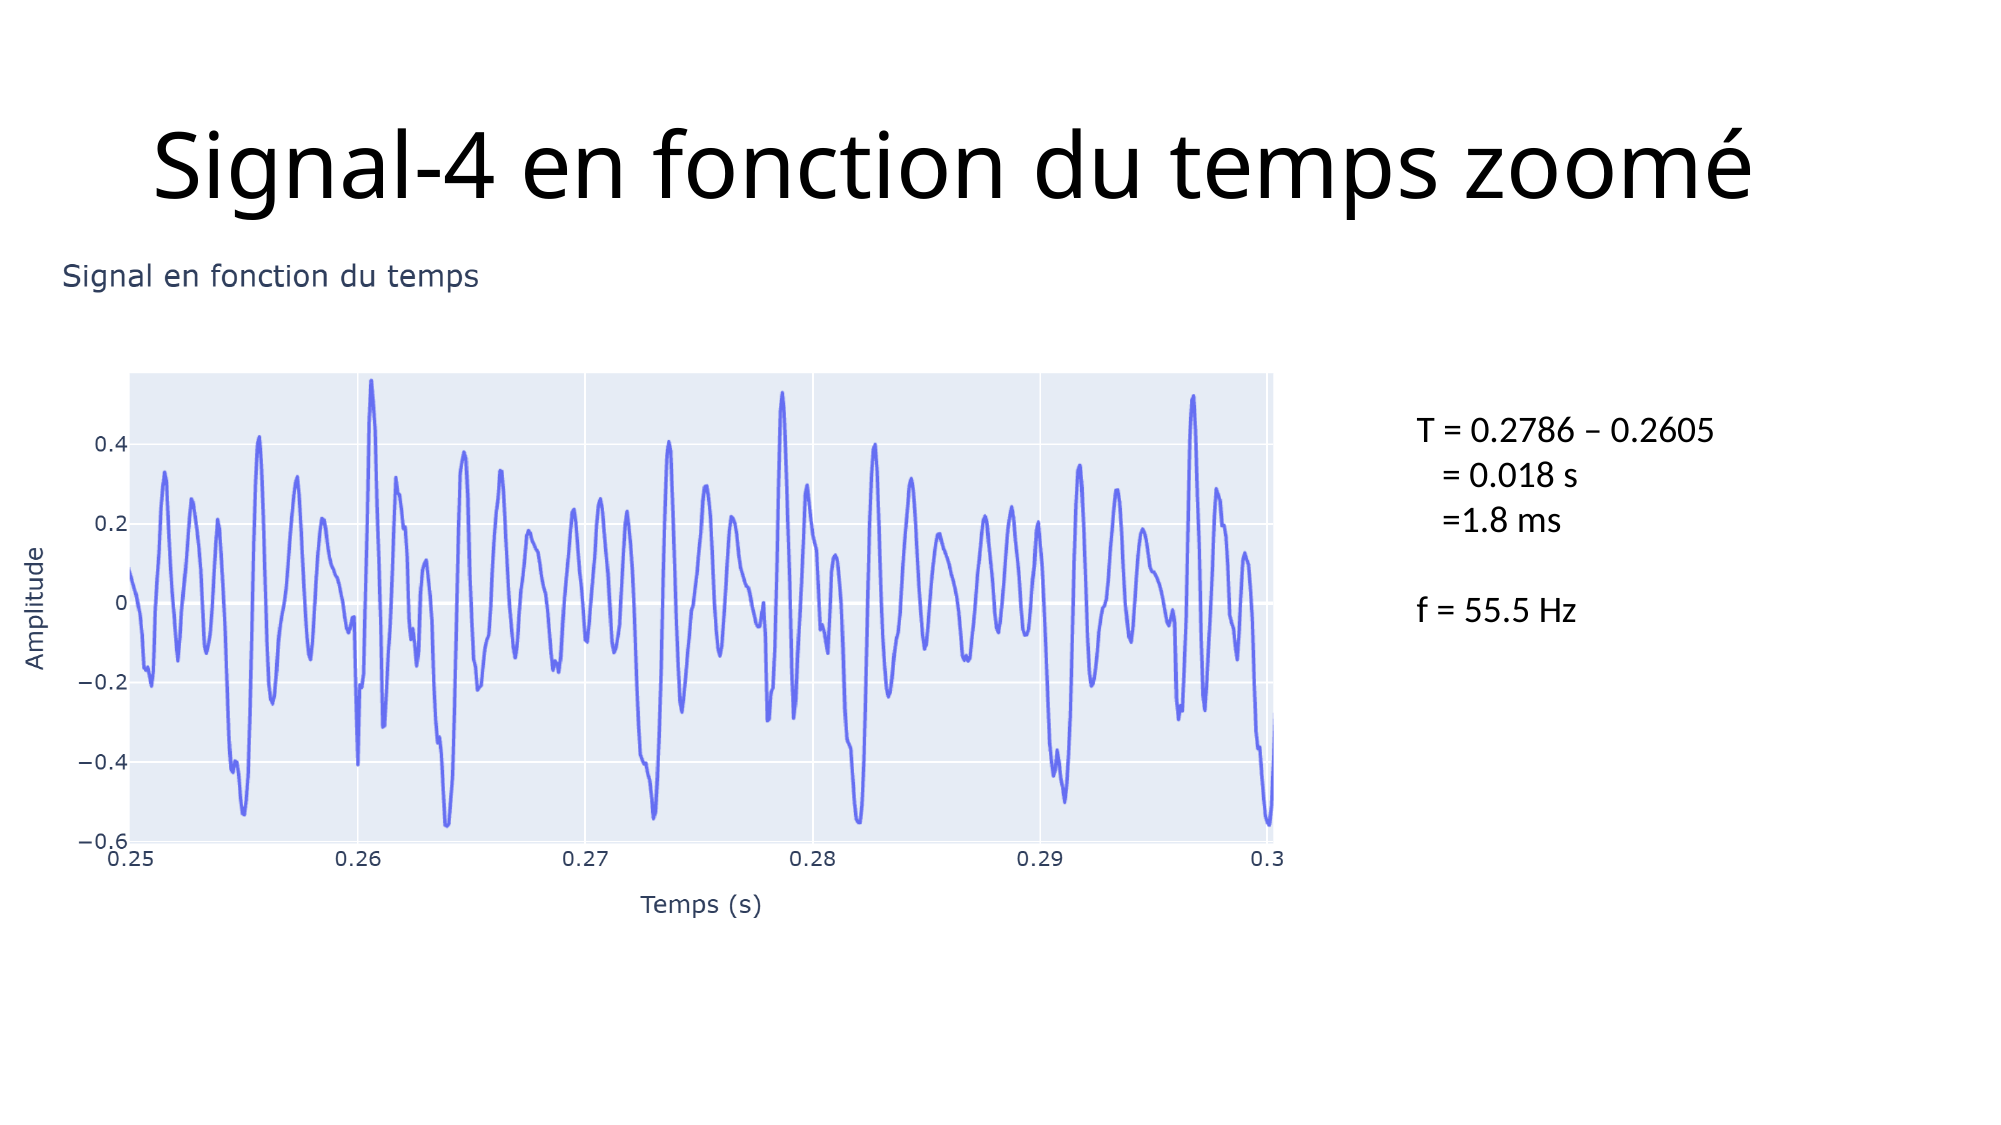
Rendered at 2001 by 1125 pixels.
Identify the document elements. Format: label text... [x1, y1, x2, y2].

title Signal-4 en fonction du temps zoomé [137, 59, 1863, 278]
text_box T = 0.2786 – 0.2605 = 0.018 s =1.8 ms f = 55.5 Hz [1401, 397, 1743, 640]
picture [0, 243, 1317, 958]
